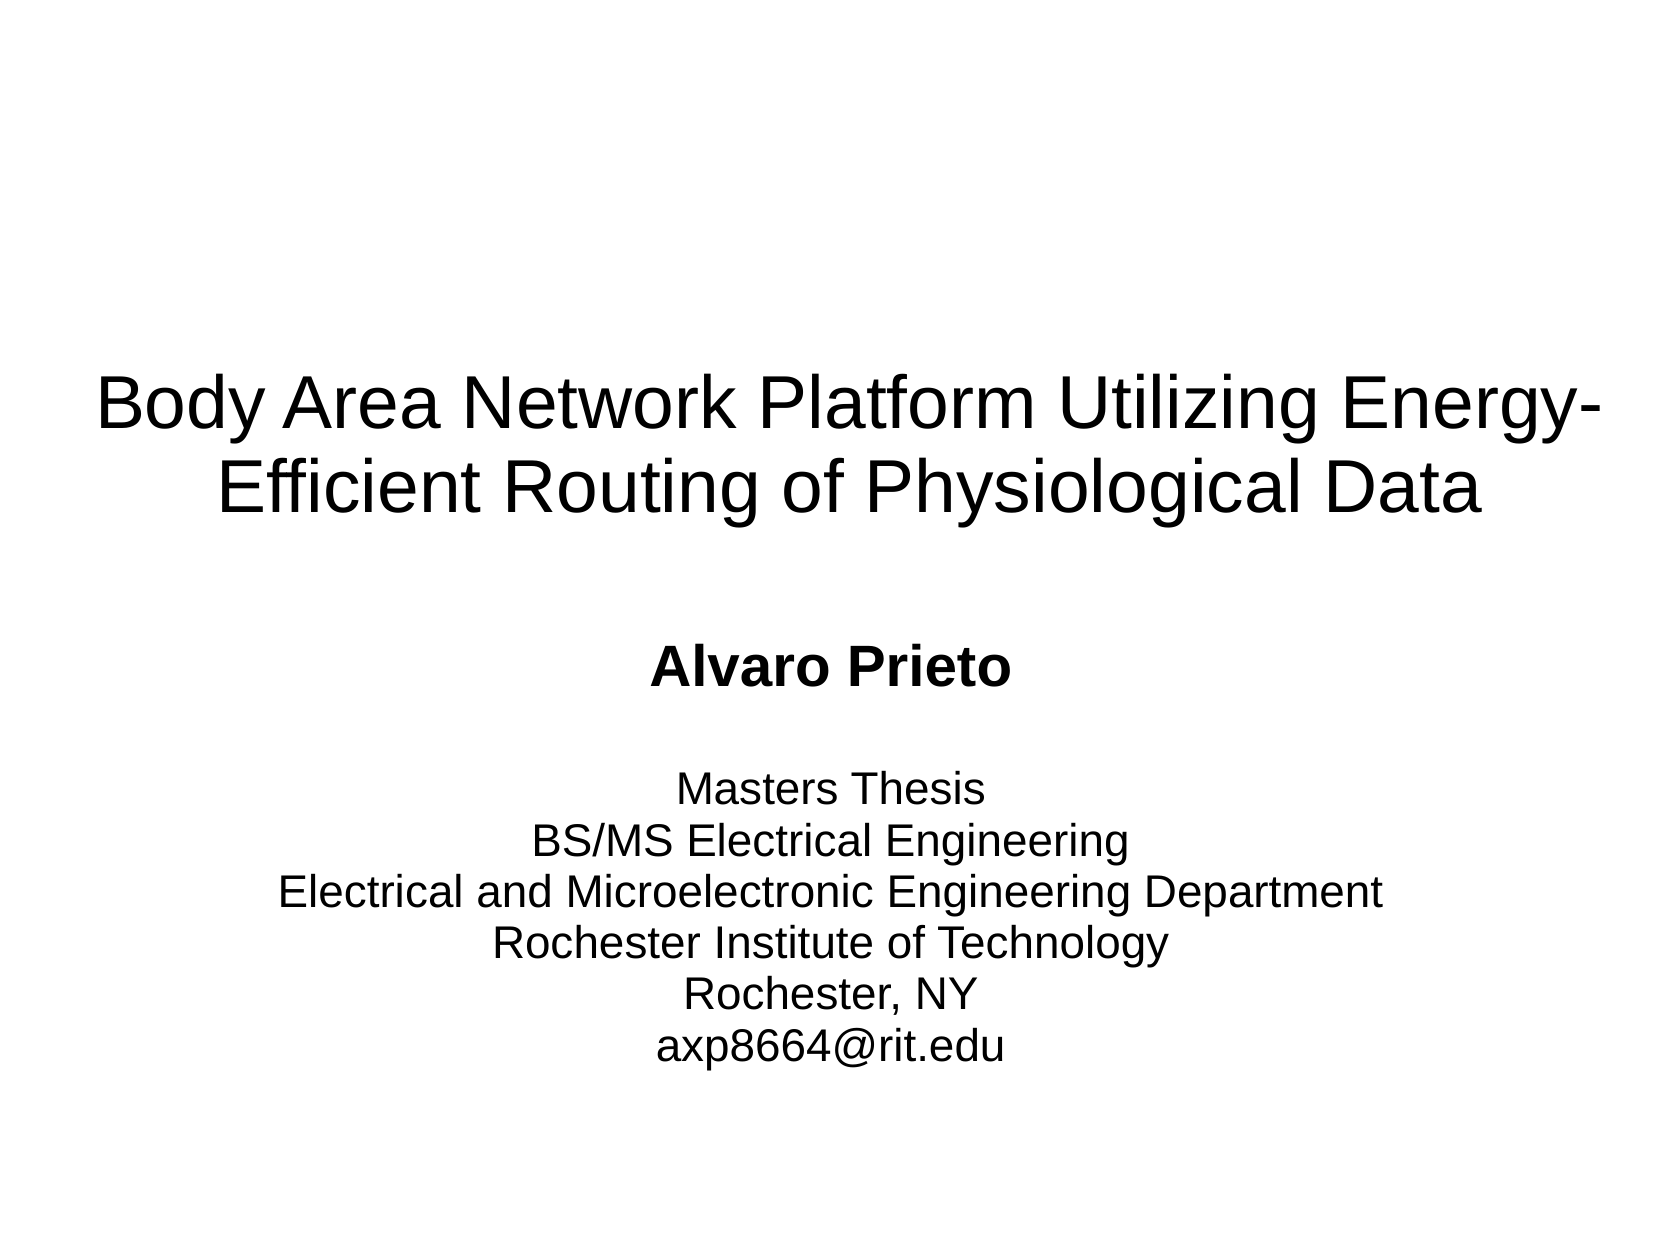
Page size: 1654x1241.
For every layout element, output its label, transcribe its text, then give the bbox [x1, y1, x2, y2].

subtitle Alvaro Prieto Masters Thesis BS/MS Electrical Engineering Electrical and Microelectronic Engineering Department Rochester Institute of Technology Rochester, NY axp8664@rit.edu [86, 616, 1576, 1163]
title Body Area Network Platform Utilizing Energy-Efficient Routing of Physiological Data [86, 337, 1613, 636]
